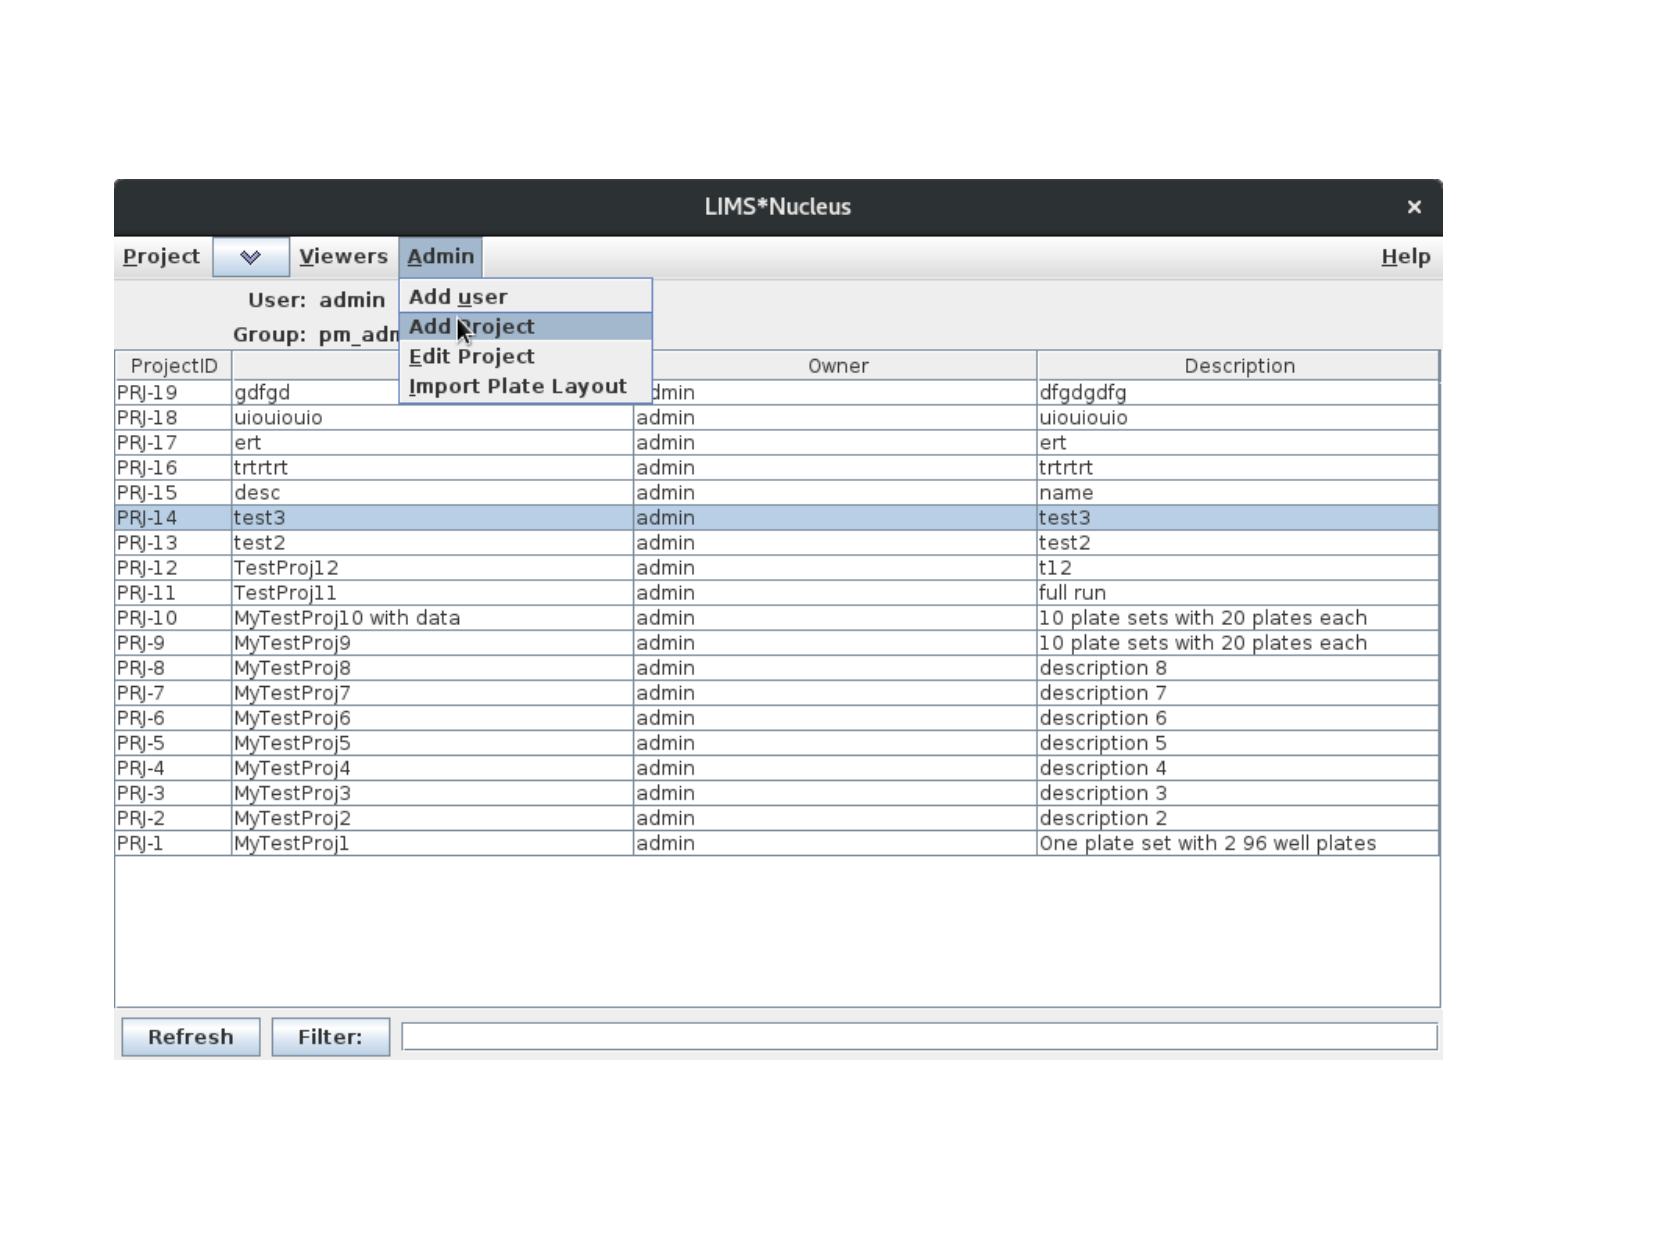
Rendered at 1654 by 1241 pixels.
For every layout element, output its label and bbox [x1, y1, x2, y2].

picture [114, 179, 1443, 1060]
